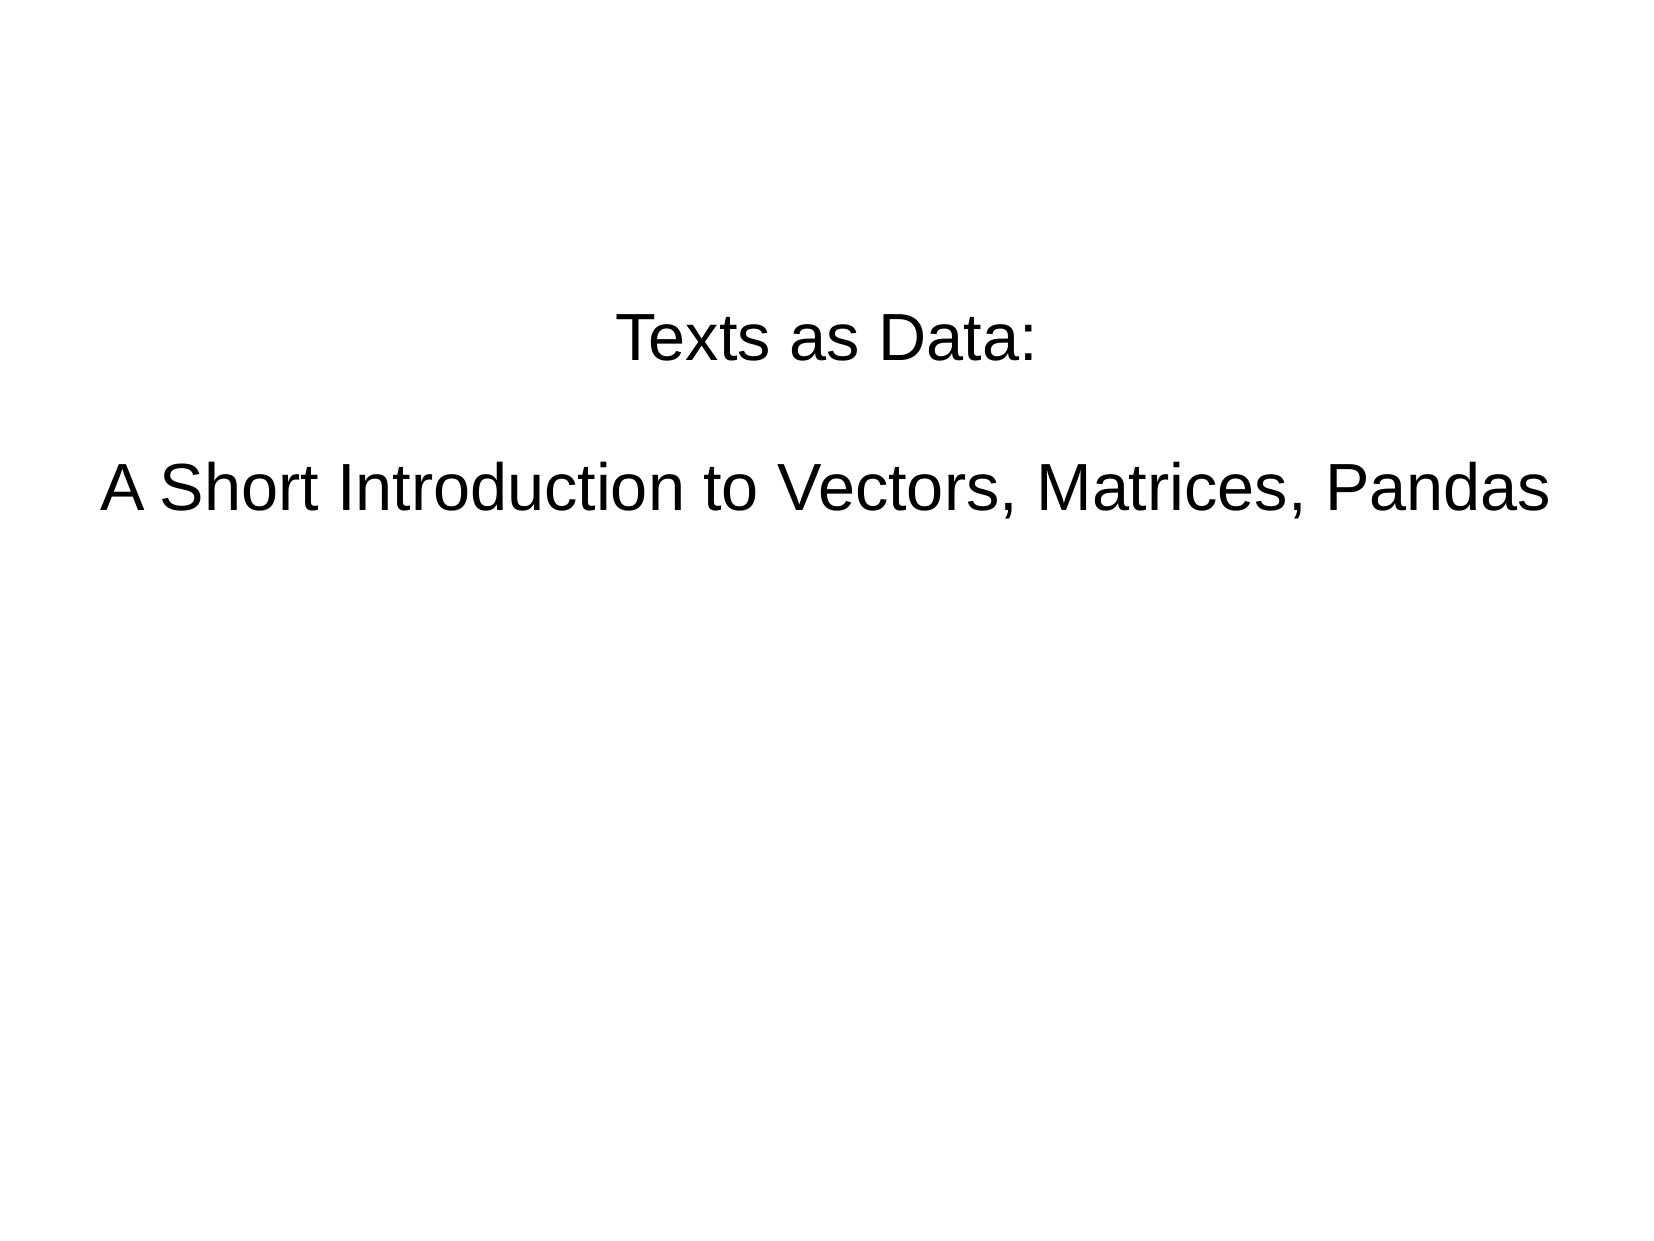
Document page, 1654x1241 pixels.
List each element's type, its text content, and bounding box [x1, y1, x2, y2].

list Texts as Data: A Short Introduction to Vectors, Matrices, Pandas [82, 300, 1571, 1020]
